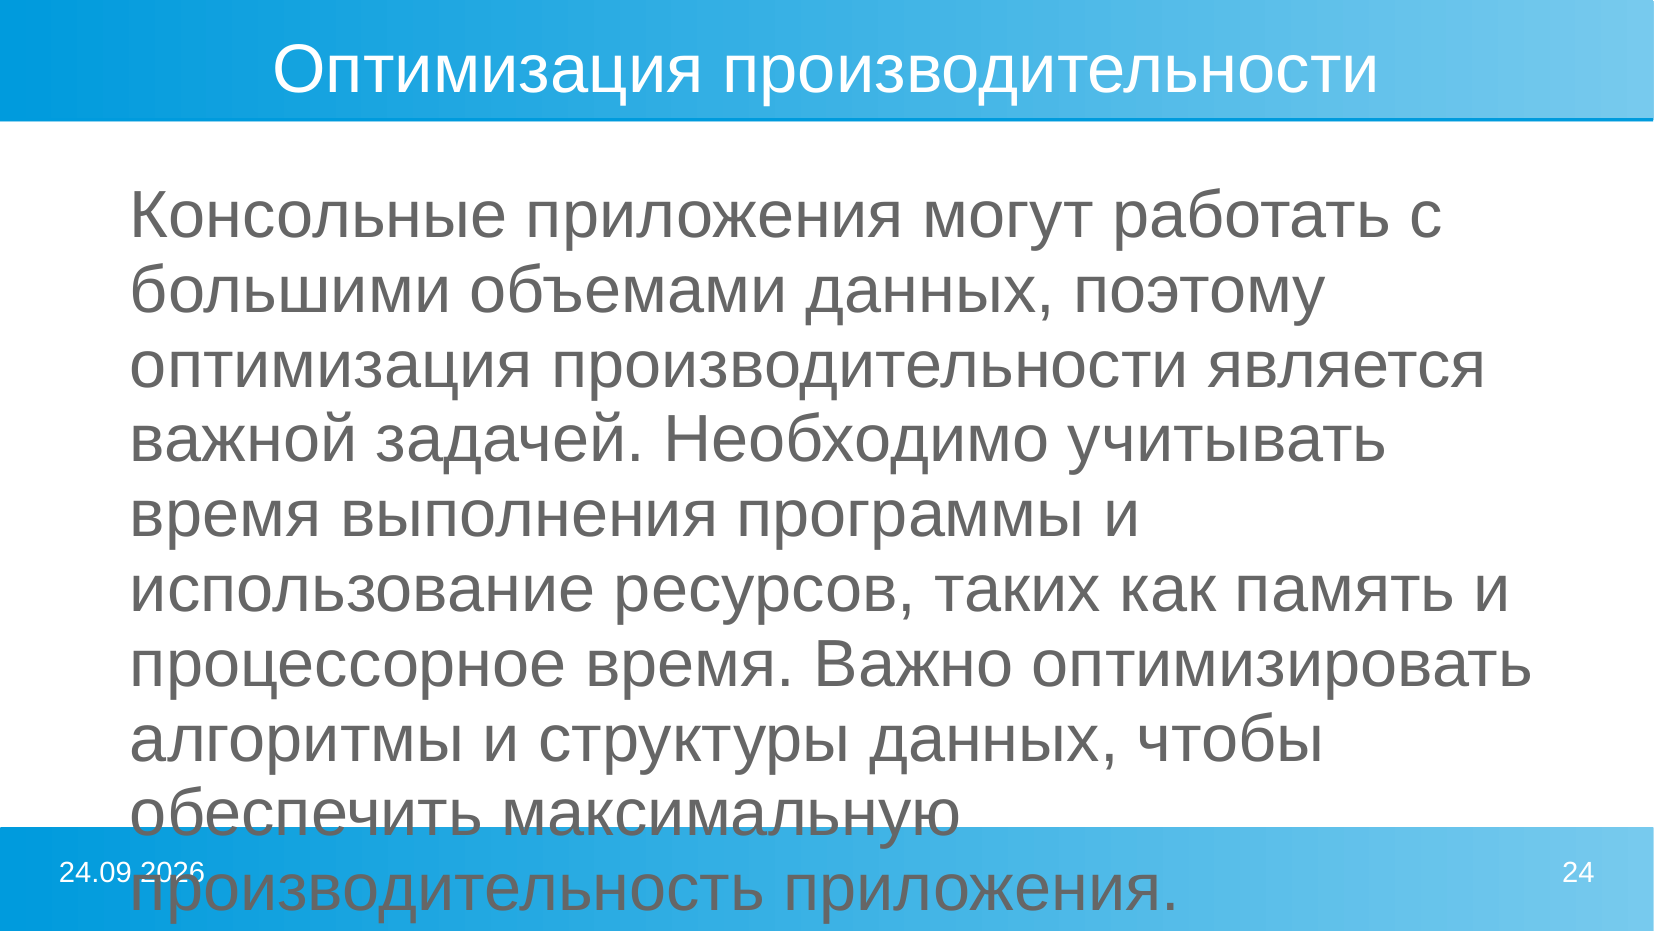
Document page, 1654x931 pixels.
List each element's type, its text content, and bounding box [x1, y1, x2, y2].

list Консольные приложения могут работать с большими объемами данных, поэтому оптимизация производительности является важной задачей. Необходимо учитывать время выполнения программы и использование ресурсов, таких как память и процессорное время. Важно оптимизировать алгоритмы и структуры данных, чтобы обеспечить максимальную производительность приложения. [59, 177, 1595, 768]
title Оптимизация производительности [59, 29, 1595, 108]
